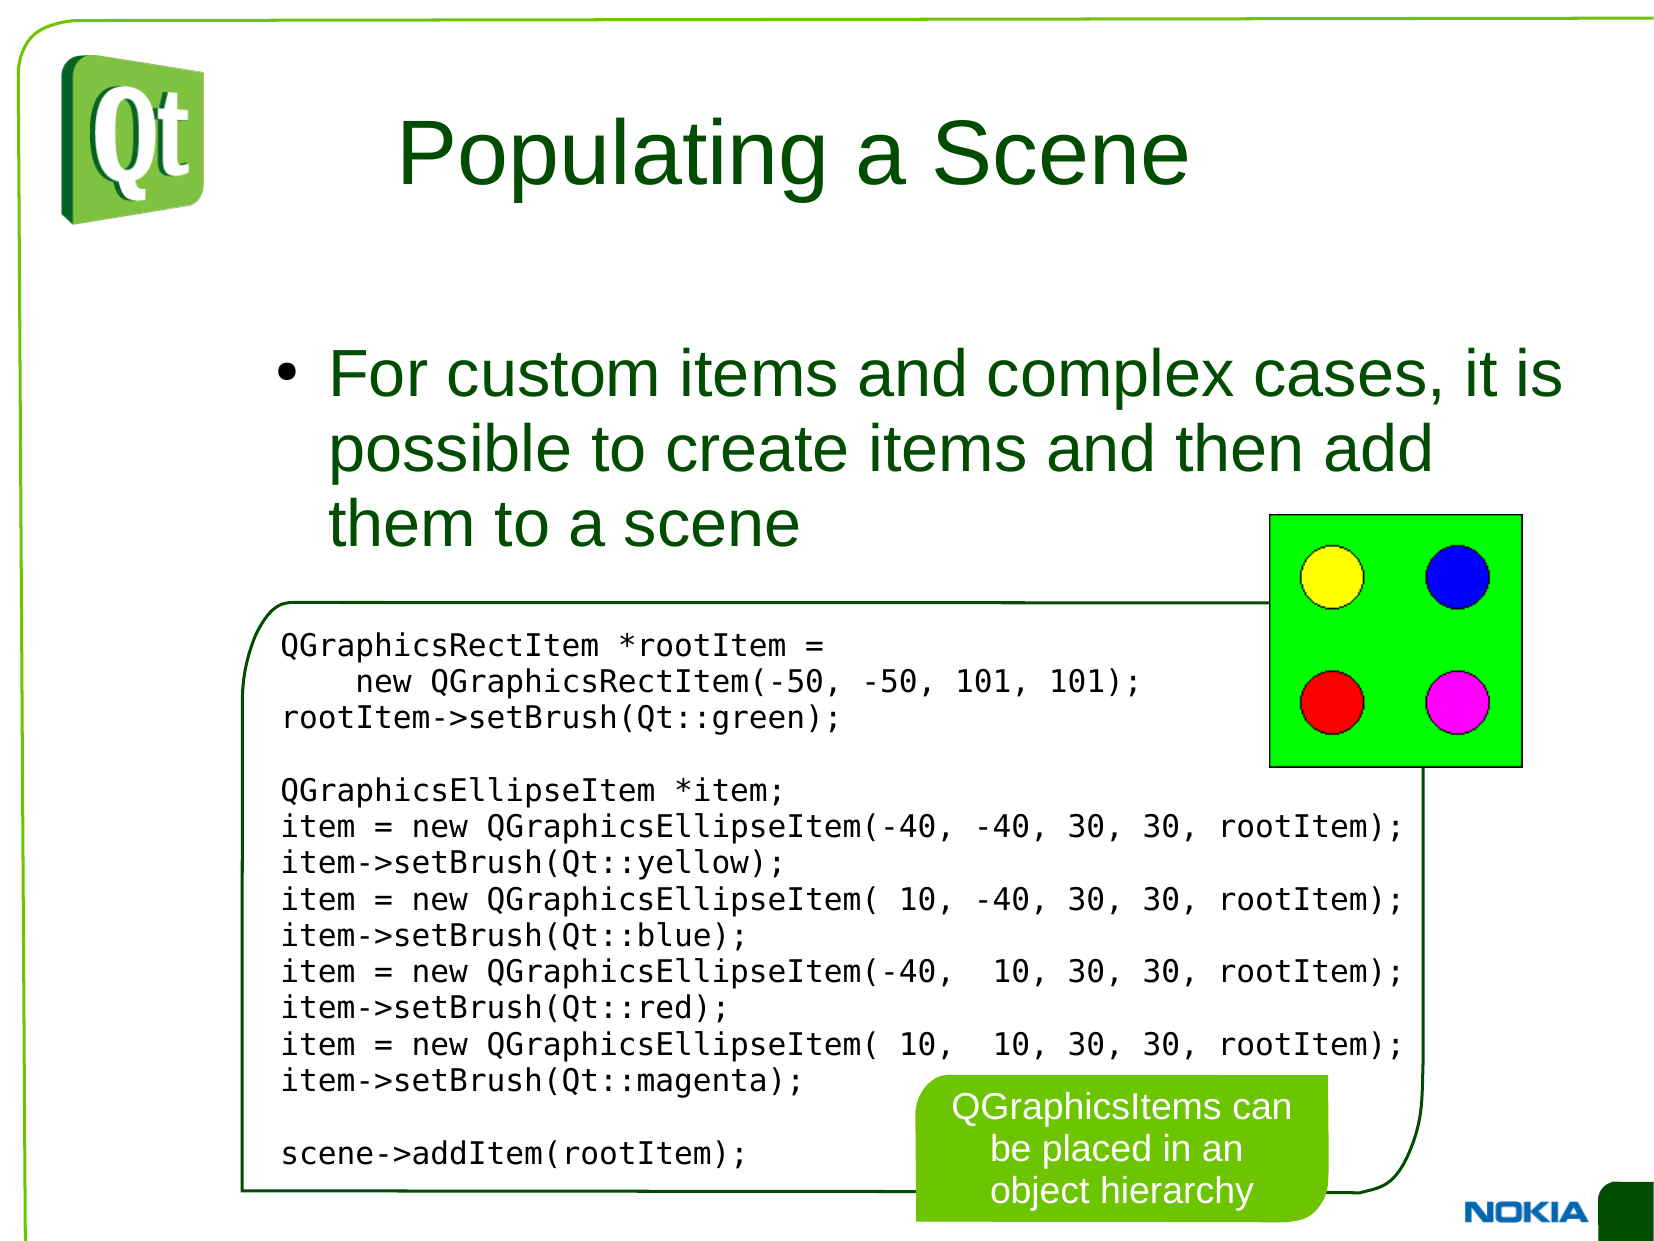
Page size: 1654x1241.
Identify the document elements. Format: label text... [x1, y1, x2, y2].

list For custom items and complex cases, it is possible to create items and then add them to a scene [257, 336, 1577, 1085]
picture [61, 55, 204, 225]
title Populating a Scene [257, 56, 1333, 250]
picture [1269, 514, 1523, 768]
picture [1465, 1201, 1589, 1223]
text_box QGraphicsRectItem *rootItem = new QGraphicsRectItem(-50, -50, 101, 101); rootItem->setBrush(Qt::green); QGraphicsEllipseItem *item; item = new QGraphicsEllipseItem(-40, -40, 30, 30, rootItem); item->setBrush(Qt::yellow); item = new QGraphicsEllipseItem( 10, -40, 30, 30, rootItem); item->setBrush(Qt::blue); item = new QGraphicsEllipseItem(-40, 10, 30, 30, rootItem); item->setBrush(Qt::red); item = new QGraphicsEllipseItem( 10, 10, 30, 30, rootItem); item->setBrush(Qt::magenta); scene->addItem(rootItem); [265, 620, 1569, 1179]
text_box QGraphicsItems can be placed in an object hierarchy [915, 1074, 1329, 1223]
